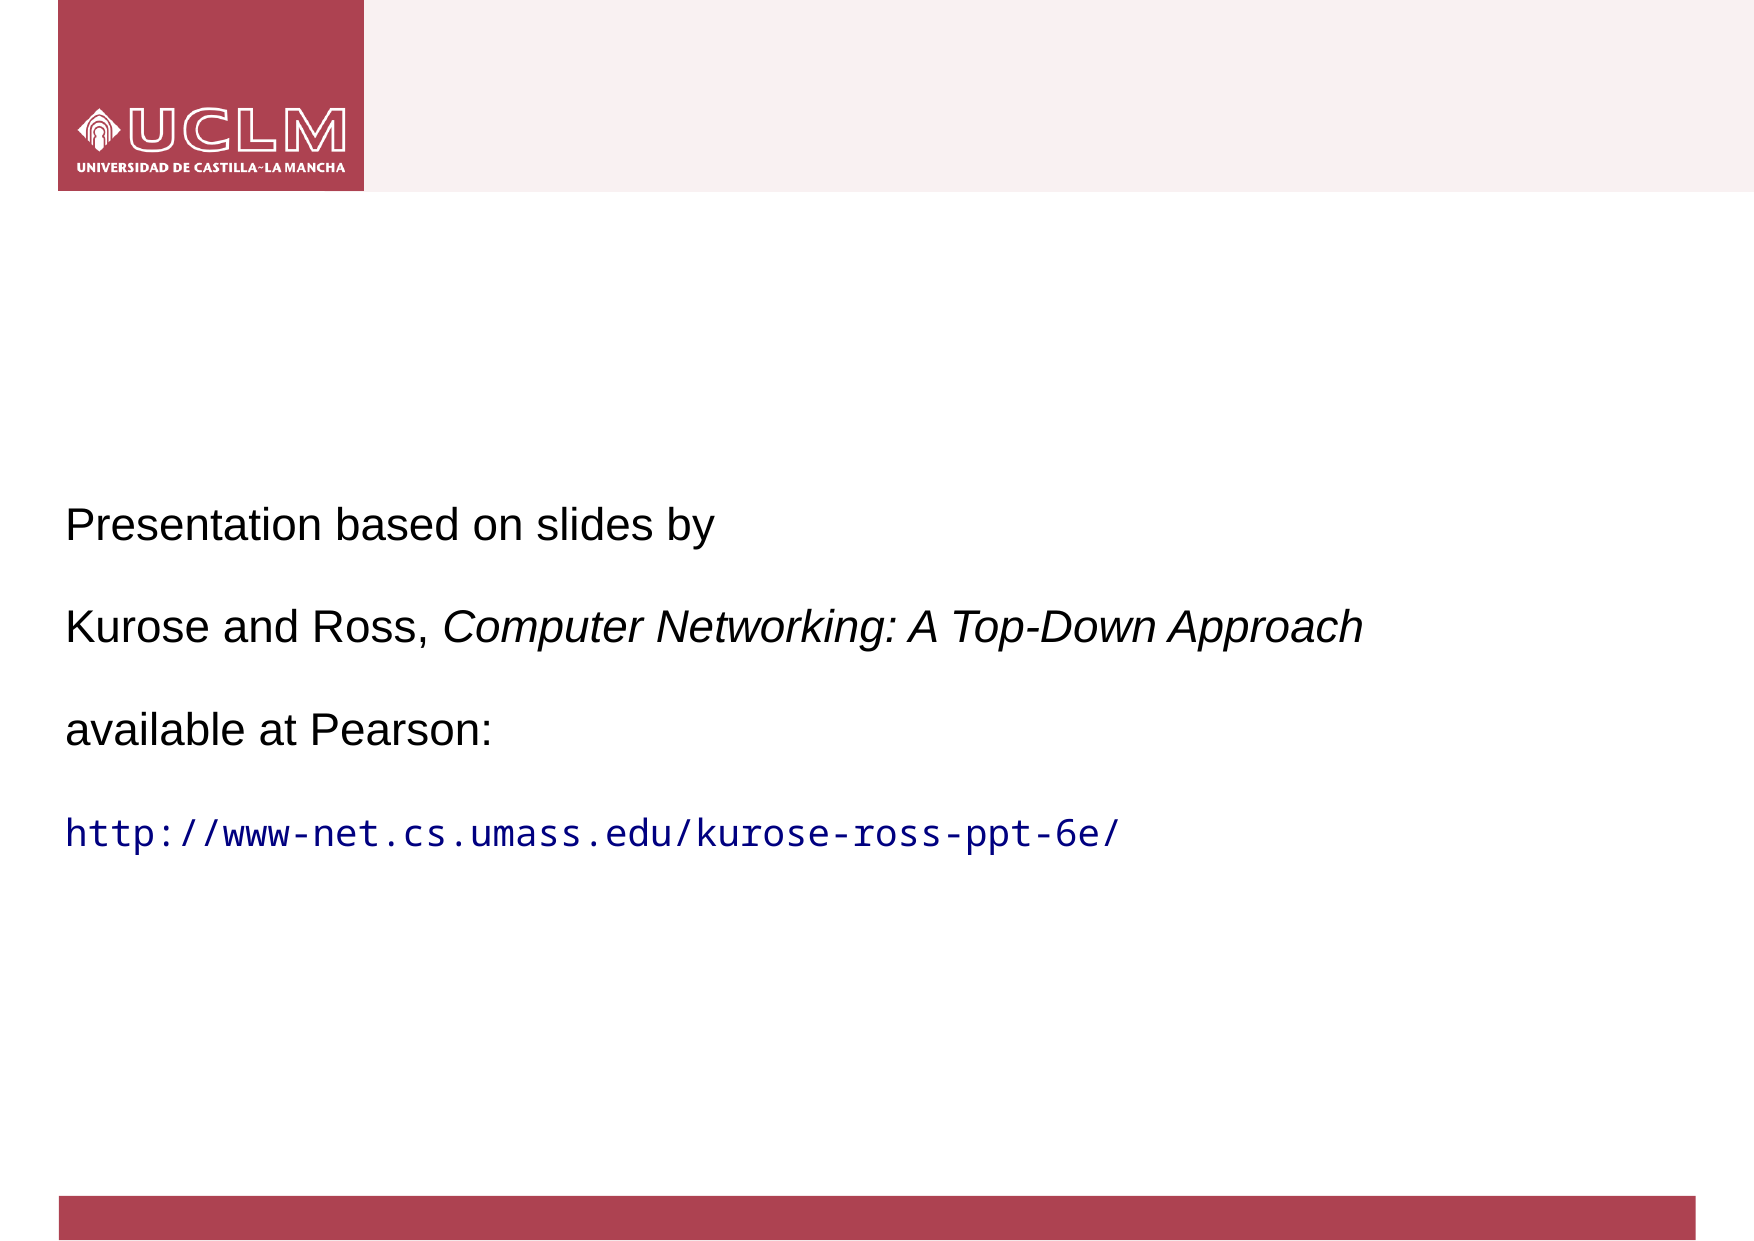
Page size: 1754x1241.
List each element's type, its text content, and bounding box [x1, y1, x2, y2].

picture [58, 0, 364, 191]
subtitle Presentation based on slides by Kurose and Ross, Computer Networking: A Top-Down Approach available at Pearson: http://www-net.cs.umass.edu/kurose-ross-ppt-6e/ [64, 265, 1689, 1142]
